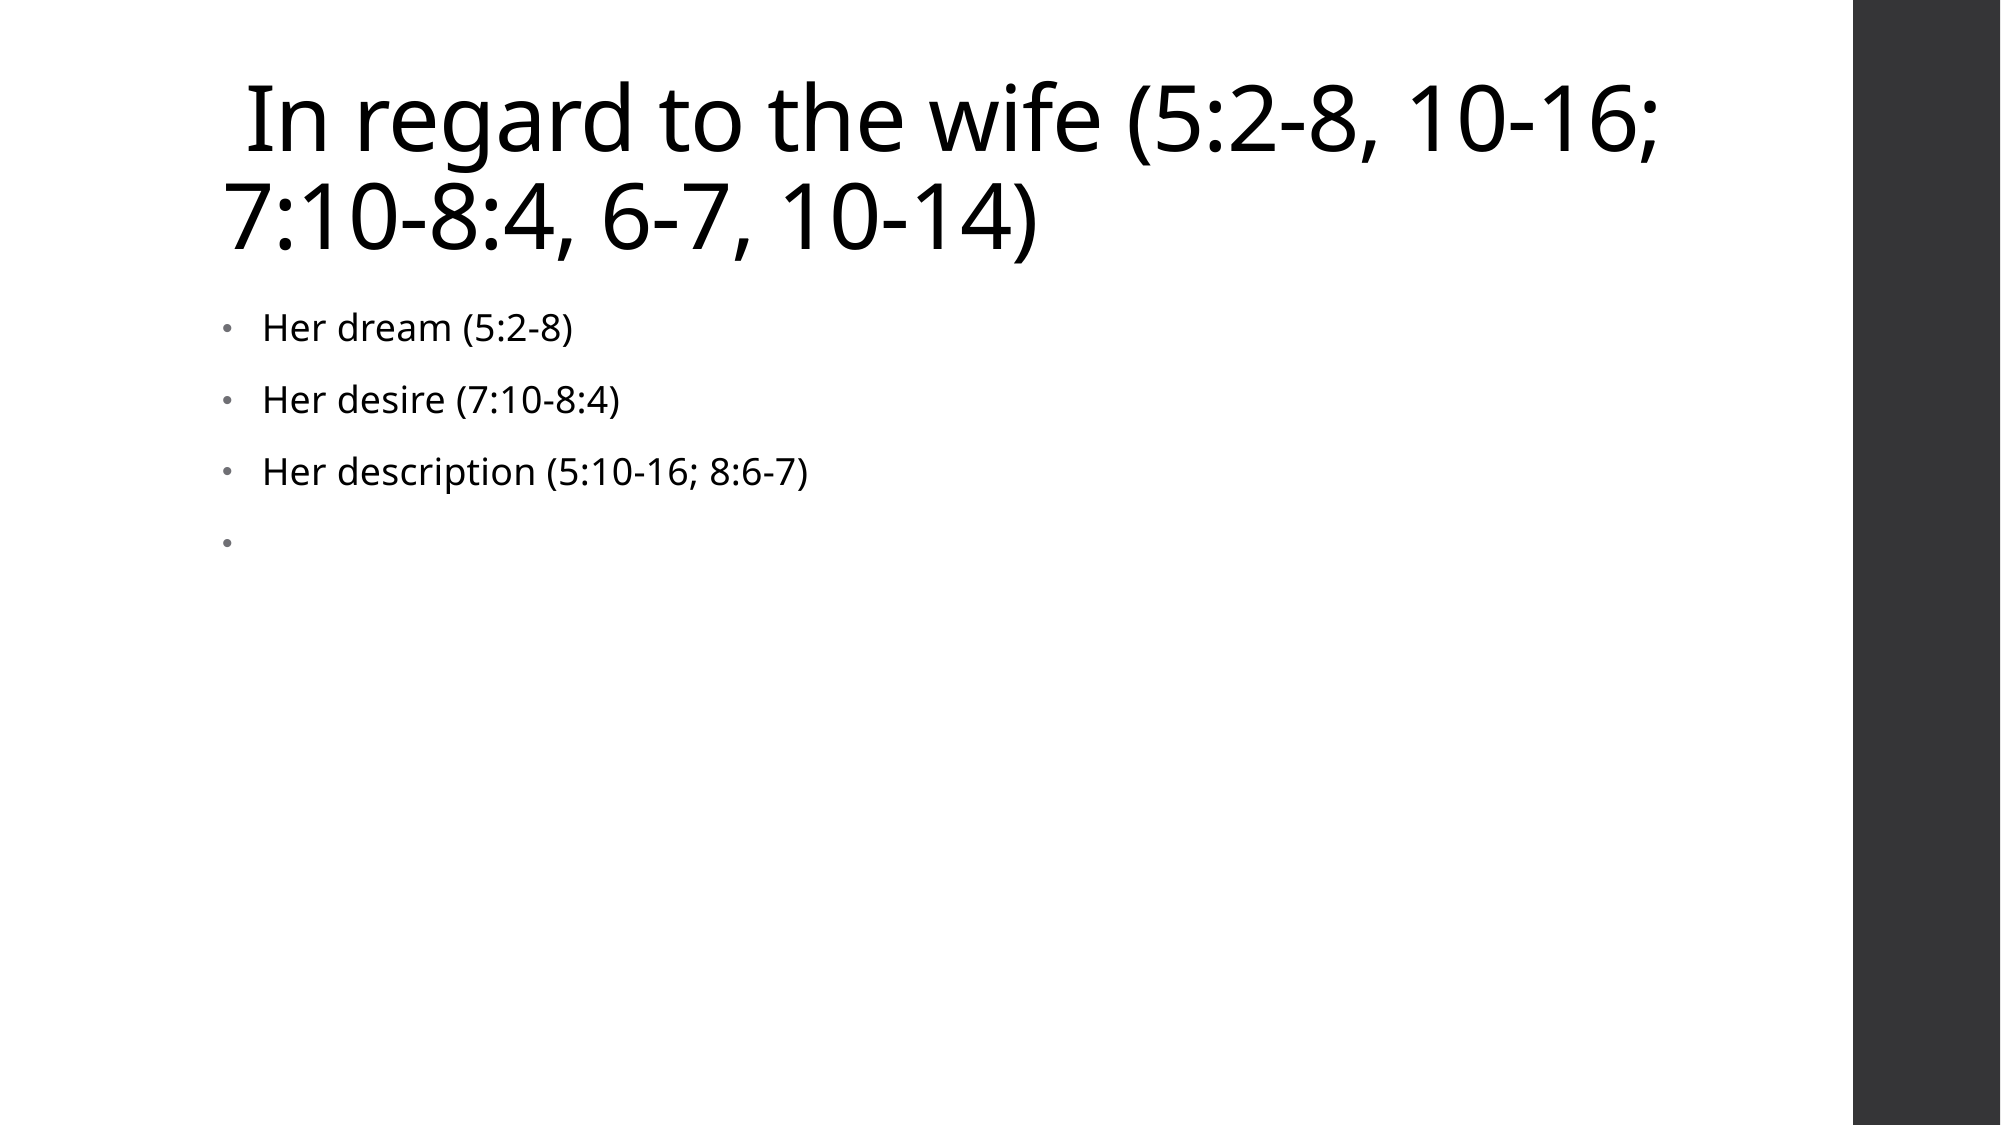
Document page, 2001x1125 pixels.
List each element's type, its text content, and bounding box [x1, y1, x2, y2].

list Her dream (5:2-8) Her desire (7:10-8:4) Her description (5:10-16; 8:6-7) [206, 299, 1617, 1014]
title In regard to the wife (5:2-8, 10-16; 7:10-8:4, 6-7, 10-14) [206, 60, 1797, 278]
